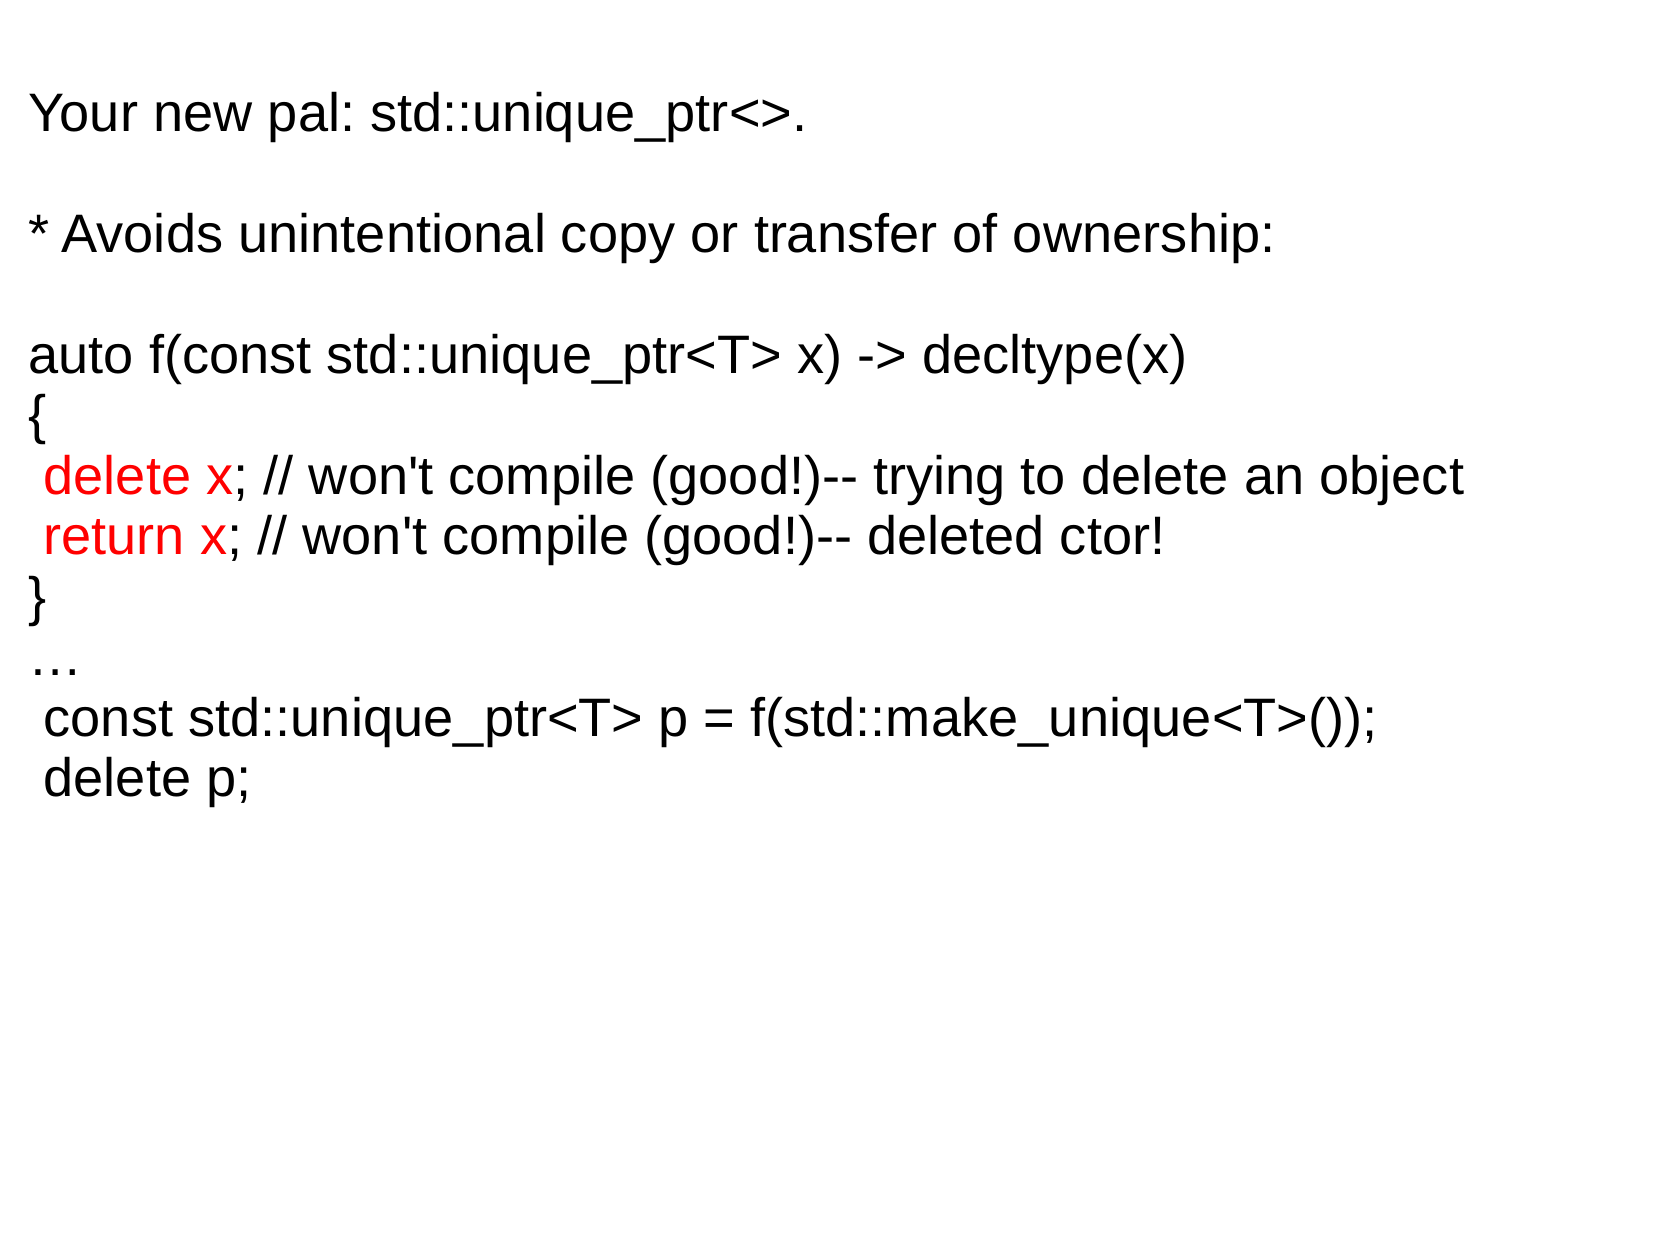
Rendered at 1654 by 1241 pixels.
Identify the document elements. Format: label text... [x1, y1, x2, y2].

text_box Your new pal: std::unique_ptr<>. * Avoids unintentional copy or transfer of ownership: auto f(const std::unique_ptr<T> x) -> decltype(x) { delete x; // won't compile (good!)-- trying to delete an object return x; // won't compile (good!)-- deleted ctor! } … const std::unique_ptr<T> p = f(std::make_unique<T>()); delete p; [13, 74, 1481, 937]
